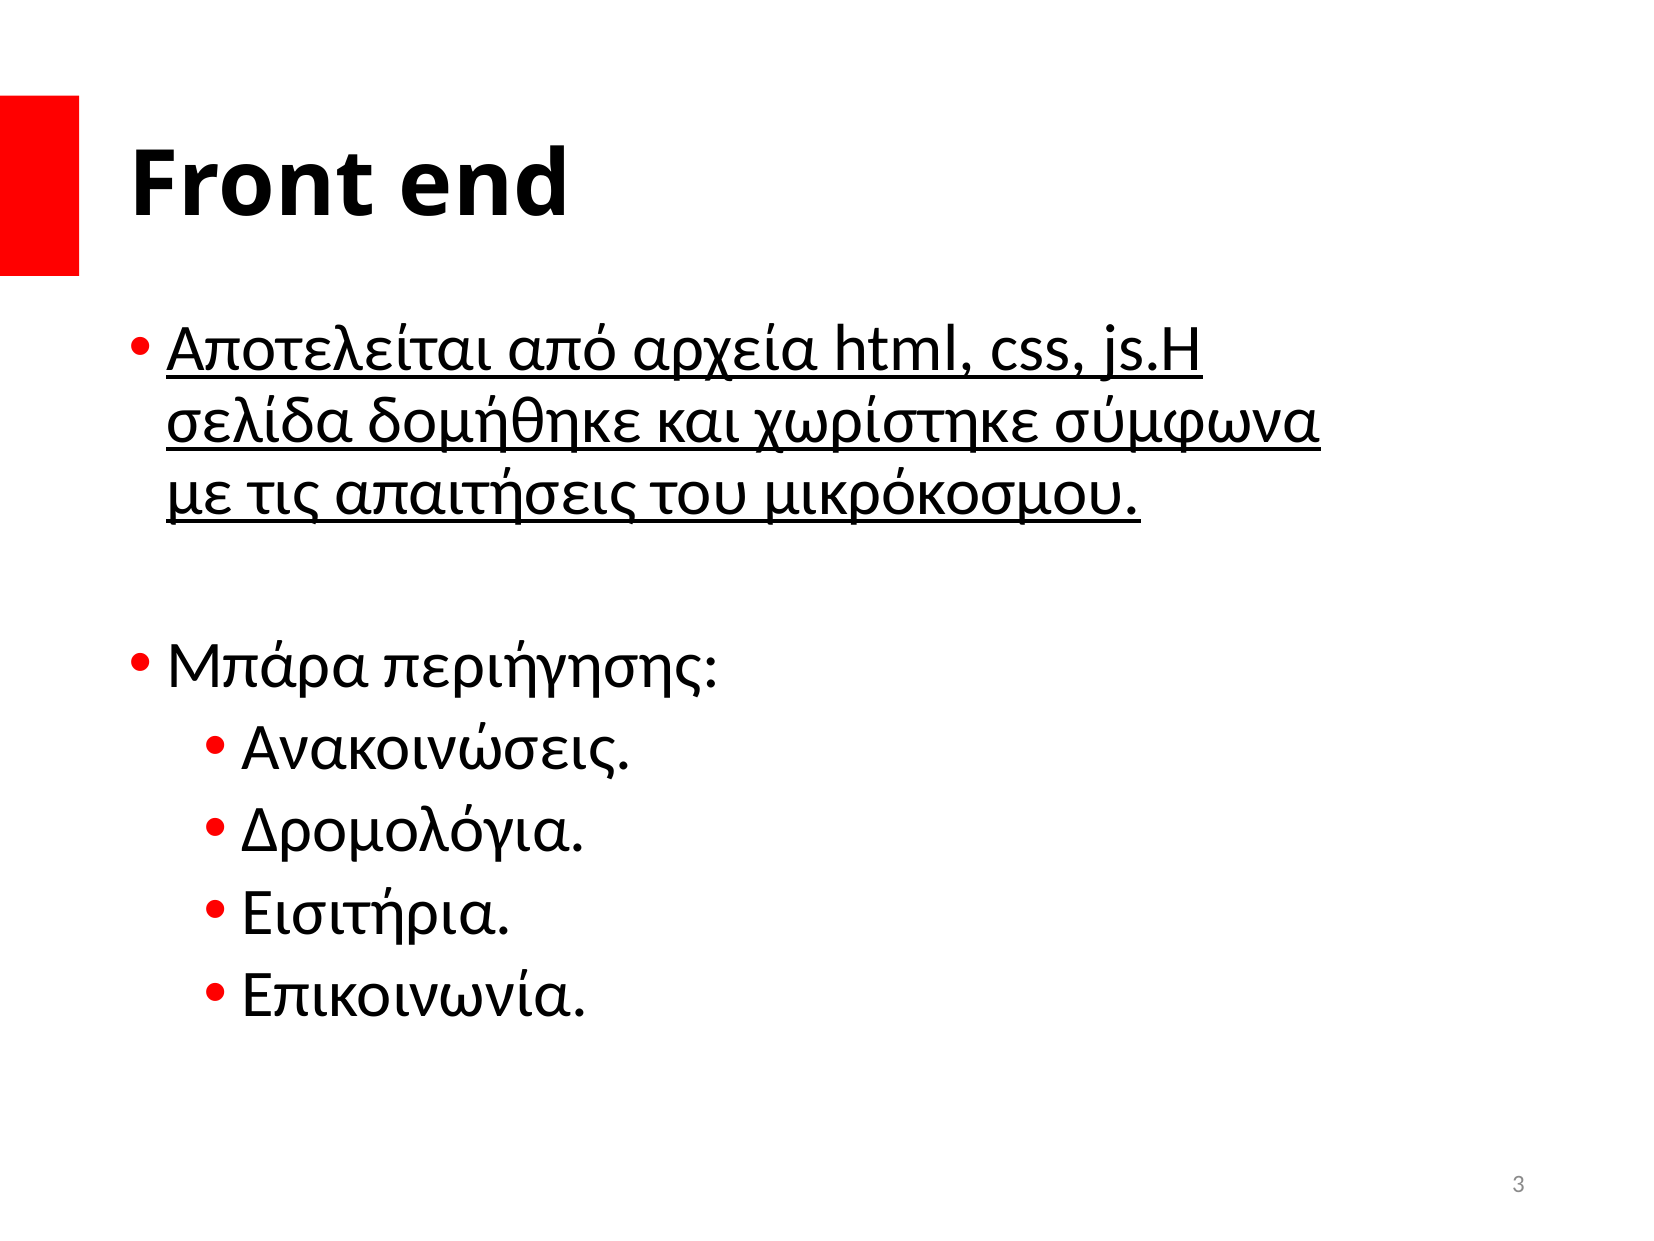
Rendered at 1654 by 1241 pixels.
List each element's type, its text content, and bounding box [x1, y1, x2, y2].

text_box [0, 95, 80, 276]
list Αποτελείται από αρχεία html, css, js.Η σελίδα δομήθηκε και χωρίστηκε σύμφωνα με τις απαιτήσεις του μικρόκοσμου. Μπάρα περιήγησης: Ανακοινώσεις. Δρομολόγια. Εισιτήρια. Επικοινωνία. [113, 305, 1405, 1146]
slide_number <number> [1167, 1149, 1540, 1216]
title Front end [113, 65, 1540, 306]
